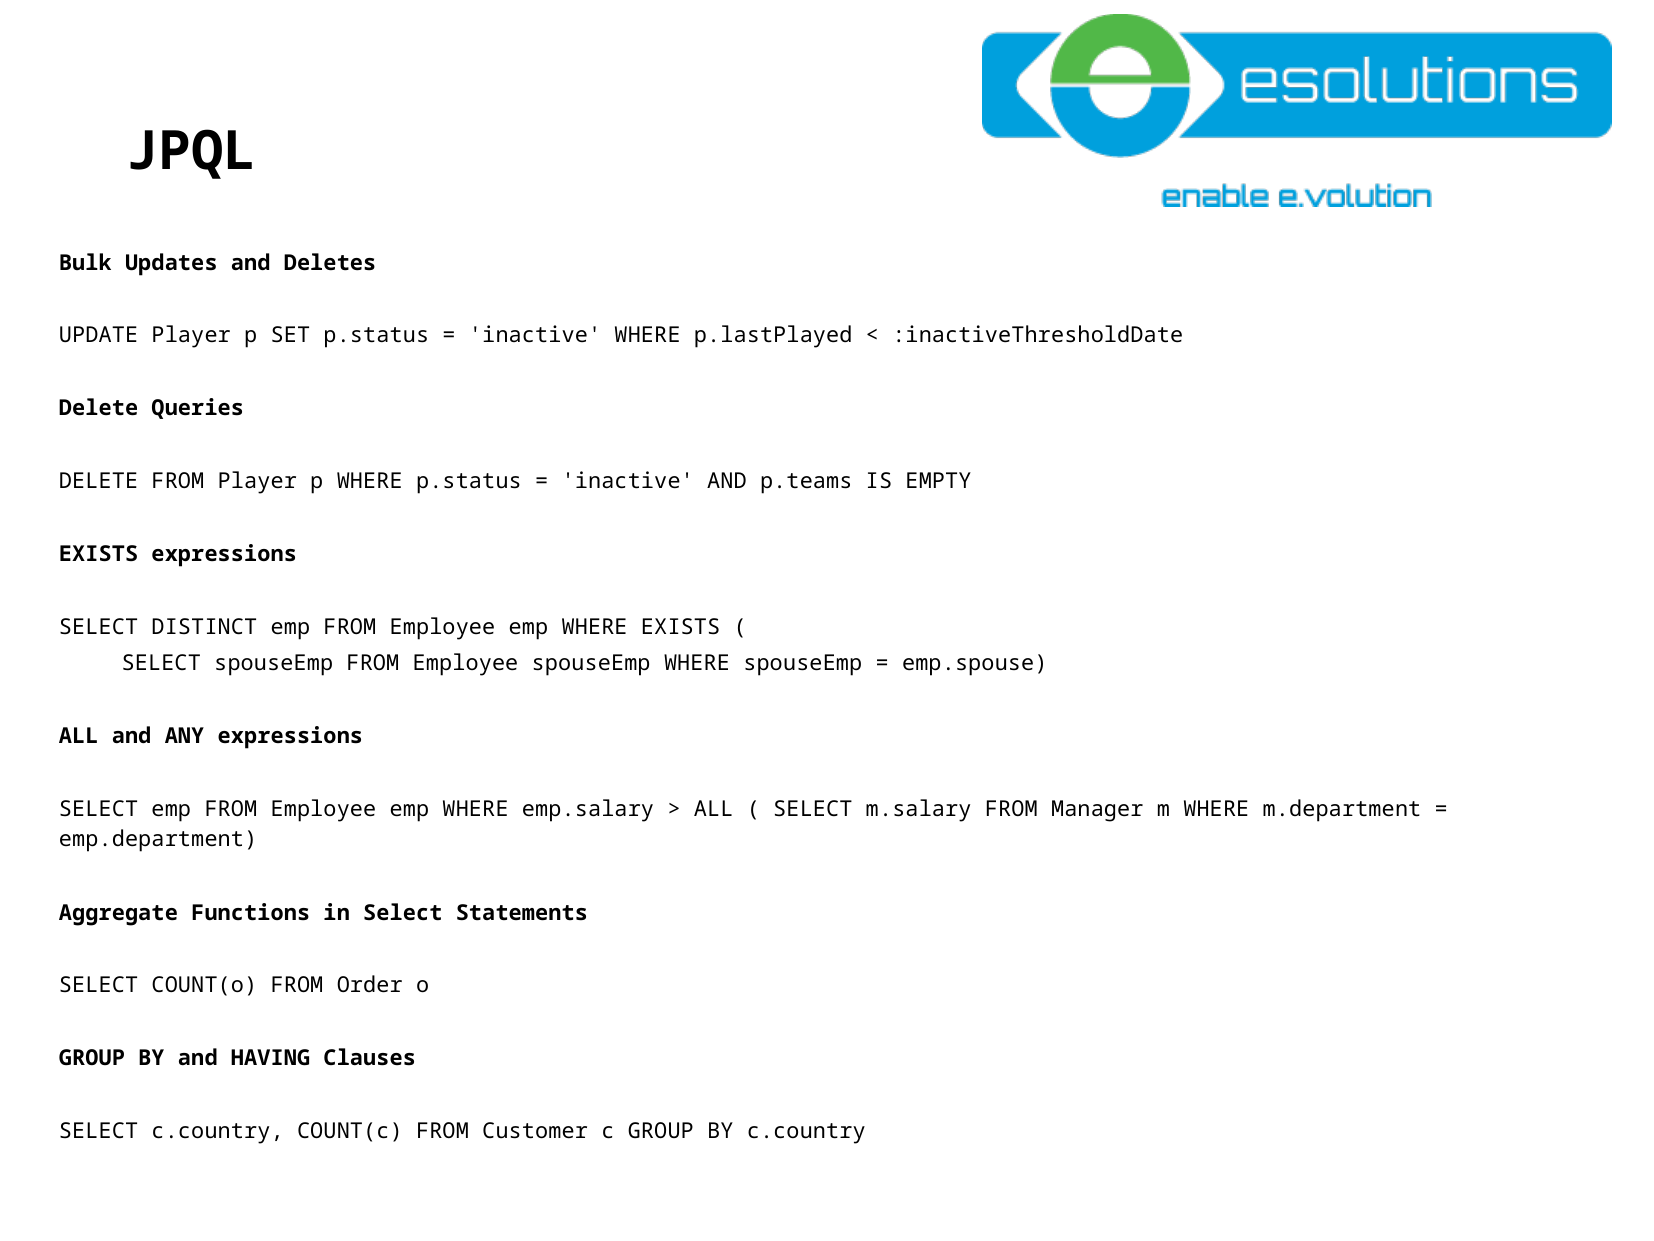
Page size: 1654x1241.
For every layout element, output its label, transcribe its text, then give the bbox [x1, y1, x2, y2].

picture [1187, 193, 1196, 207]
picture [982, 14, 1612, 207]
picture [1423, 57, 1442, 102]
picture [1283, 193, 1293, 197]
picture [1242, 68, 1277, 102]
list Bulk Updates and Deletes UPDATE Player p SET p.status = 'inactive' WHERE p.lastPlayed < :inactiveThresholdDate Delete Queries DELETE FROM Player p WHERE p.status = 'inactive' AND p.teams IS EMPTY EXISTS expressions SELECT DISTINCT emp FROM Employee emp WHERE EXISTS ( SELECT spouseEmp FROM Employee spouseEmp WHERE spouseEmp = emp.spouse) ALL and ANY expressions SELECT emp FROM Employee emp WHERE emp.salary > ALL ( SELECT m.salary FROM Manager m WHERE m.department = emp.department) Aggregate Functions in Select Statements SELECT COUNT(o) FROM Order o GROUP BY and HAVING Clauses SELECT c.country, COUNT(c) FROM Customer c GROUP BY c.country [58, 247, 1571, 1161]
picture [1382, 68, 1418, 102]
picture [1226, 193, 1236, 203]
picture [1364, 57, 1376, 102]
picture [1167, 193, 1177, 197]
picture [1283, 68, 1318, 102]
picture [1542, 68, 1578, 102]
picture [1397, 193, 1408, 203]
picture [1254, 193, 1265, 197]
picture [1447, 68, 1453, 102]
picture [1460, 68, 1495, 102]
picture [1417, 193, 1427, 207]
title [82, 49, 1571, 247]
title JPQL [90, 56, 915, 240]
picture [1501, 68, 1536, 102]
picture [1324, 68, 1359, 102]
